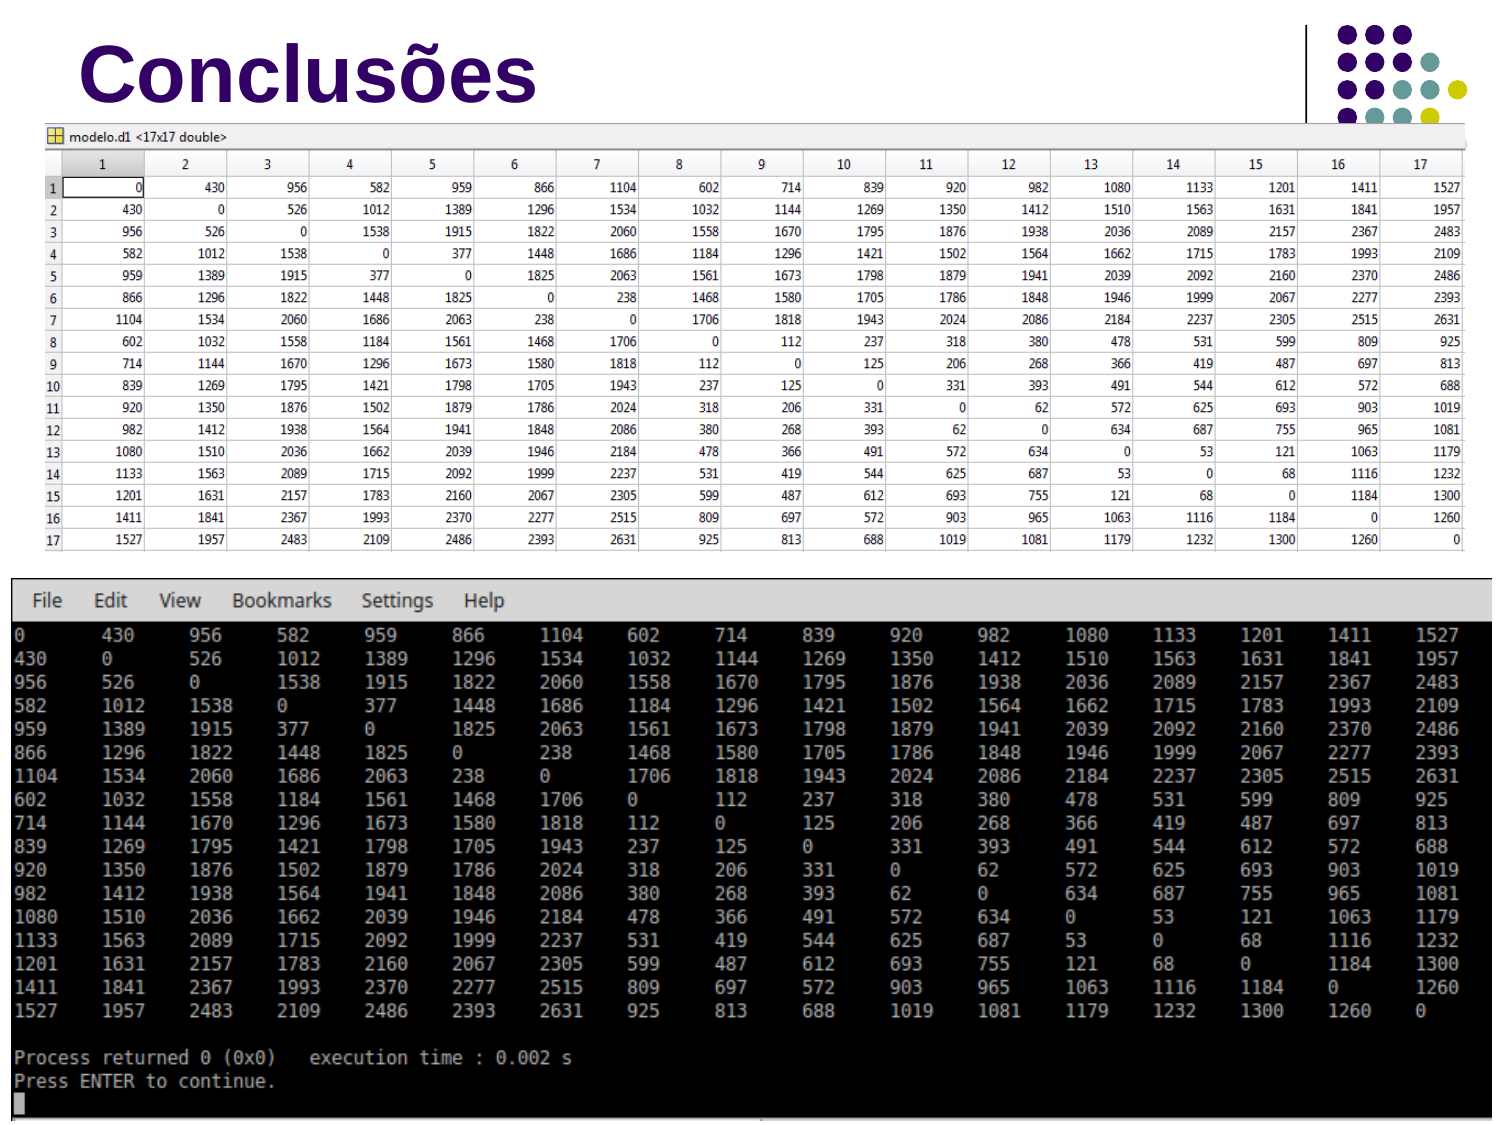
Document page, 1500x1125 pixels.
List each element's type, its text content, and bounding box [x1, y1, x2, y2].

picture [45, 123, 1465, 552]
picture [11, 578, 1492, 1121]
title Conclusões [63, 23, 556, 123]
